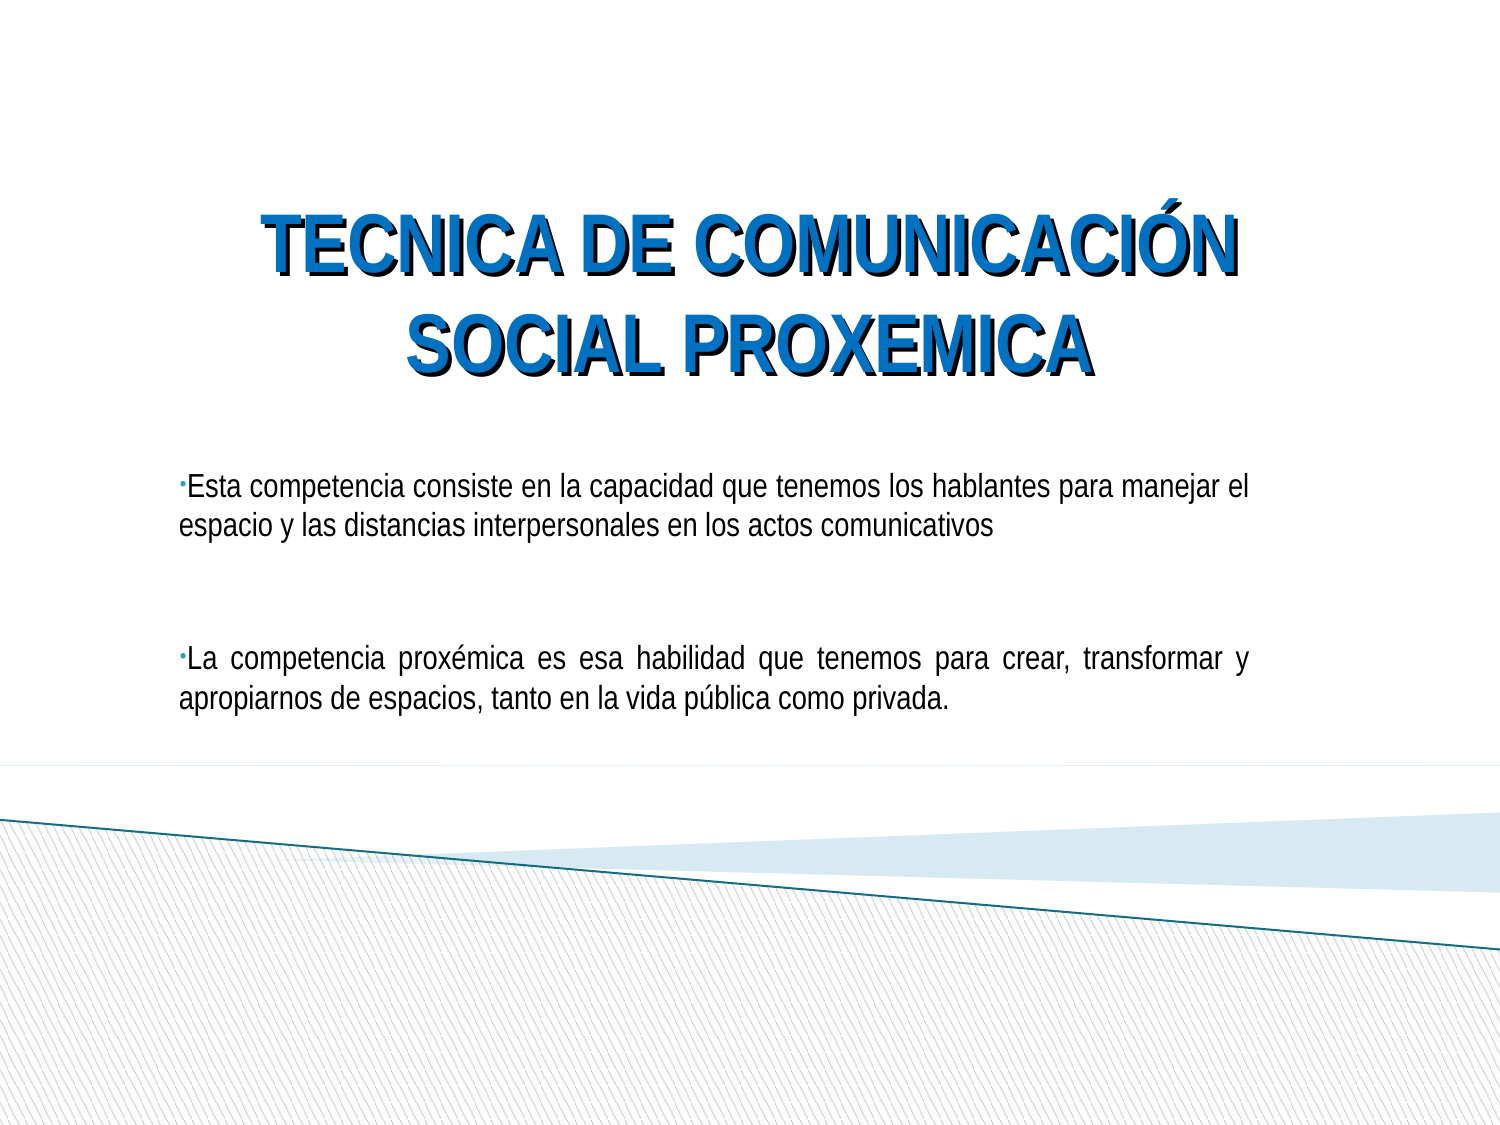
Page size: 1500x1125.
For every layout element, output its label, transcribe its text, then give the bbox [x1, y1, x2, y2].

subtitle Esta competencia consiste en la capacidad que tenemos los hablantes para manejar el espacio y las distancias interpersonales en los actos comunicativos La competencia proxémica es esa habilidad que tenemos para crear, transformar y apropiarnos de espacios, tanto en la vida pública como privada. [171, 456, 1294, 787]
title TECNICA DE COMUNICACIÓN SOCIAL PROXEMICA [112, 90, 1388, 398]
